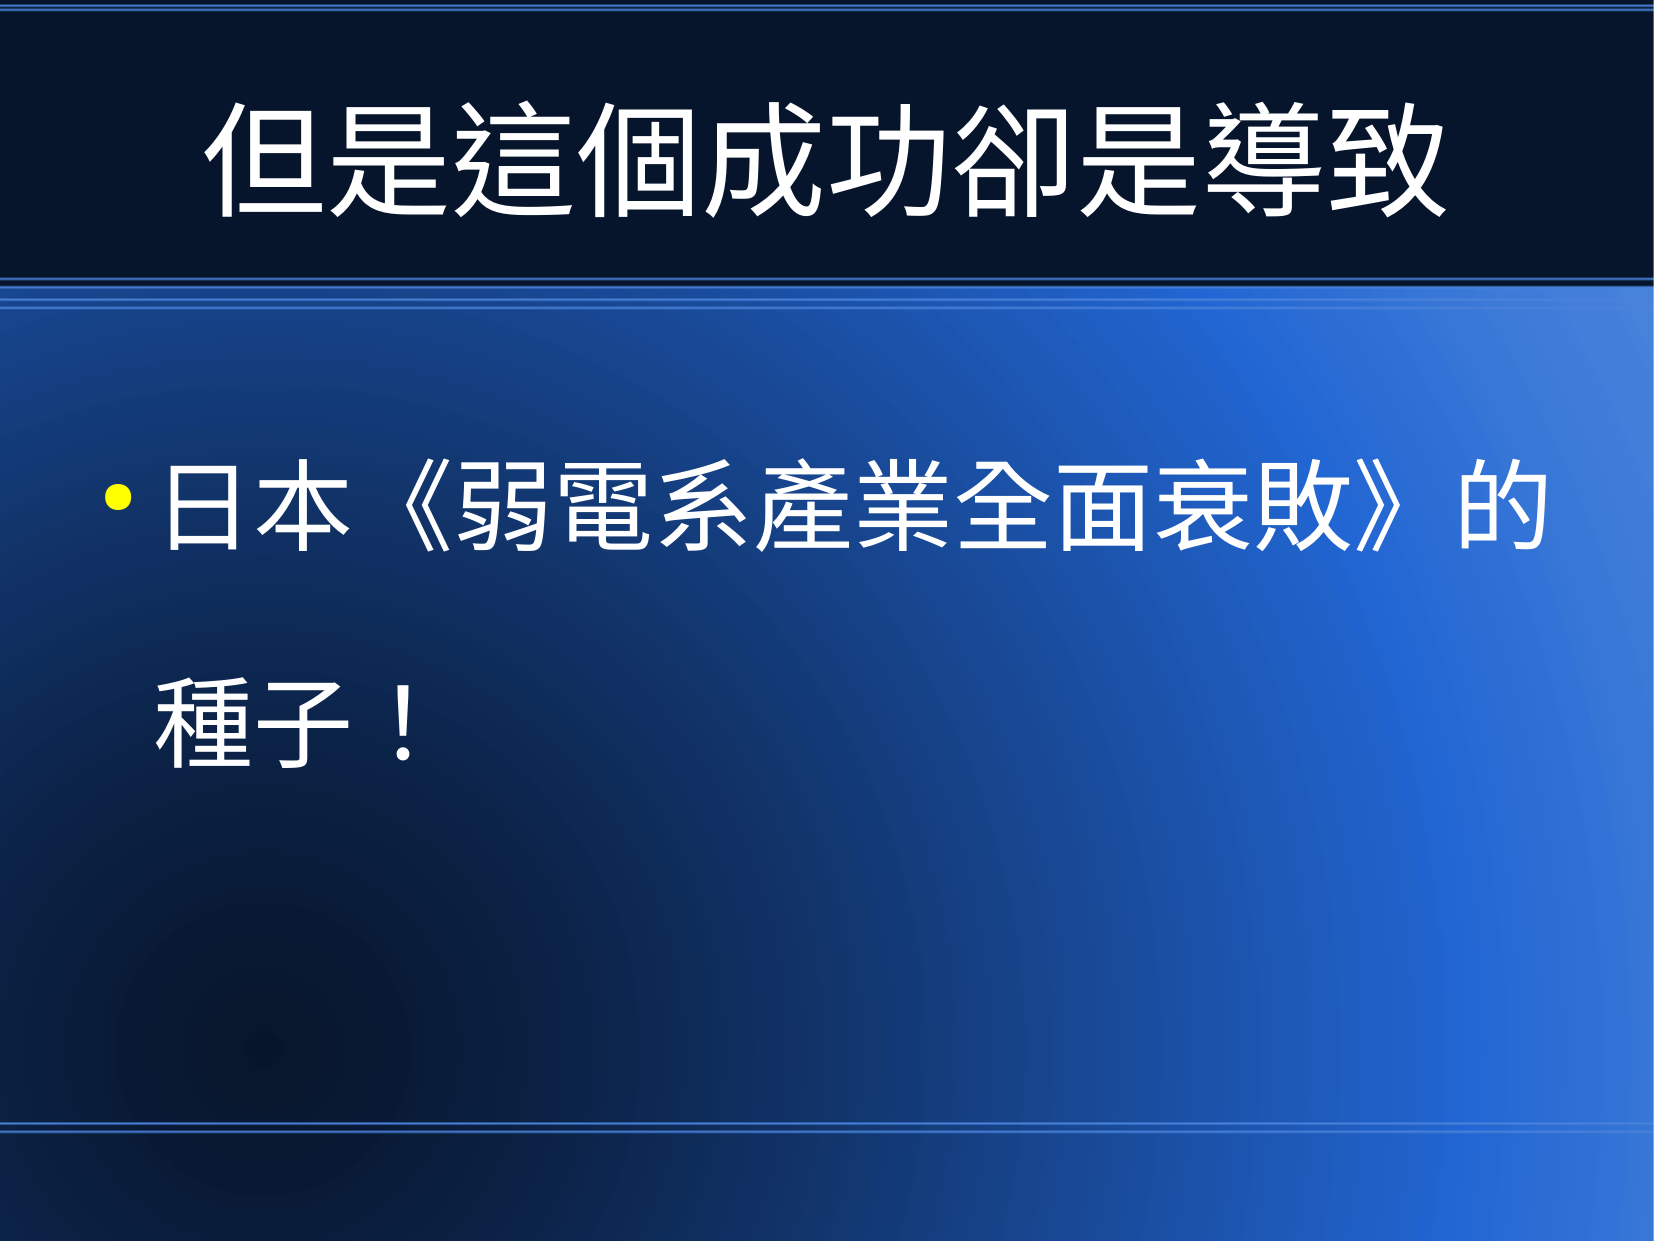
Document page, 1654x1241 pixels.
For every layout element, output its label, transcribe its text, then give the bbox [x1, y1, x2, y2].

list 日本《弱電系產業全面衰敗》的種子！ [82, 355, 1571, 1241]
title 但是這個成功卻是導致 [82, 49, 1571, 257]
picture [0, 0, 1654, 1241]
